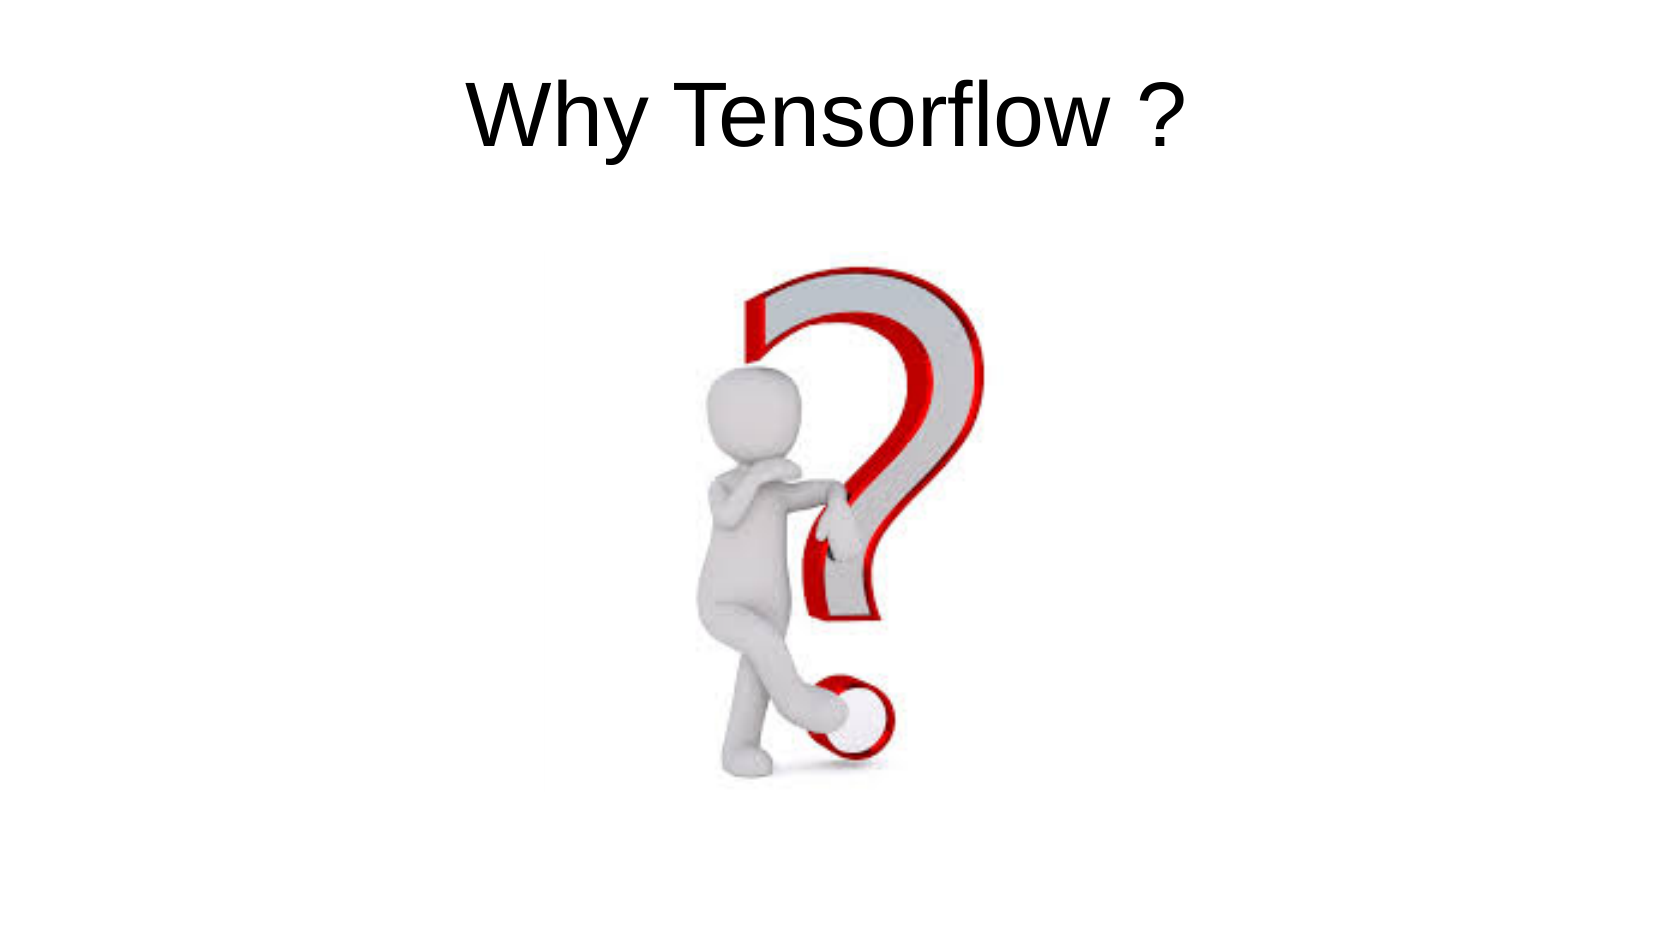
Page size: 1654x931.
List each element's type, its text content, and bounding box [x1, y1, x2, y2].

picture [543, 251, 1083, 792]
title Why Tensorflow ? [82, 37, 1571, 193]
